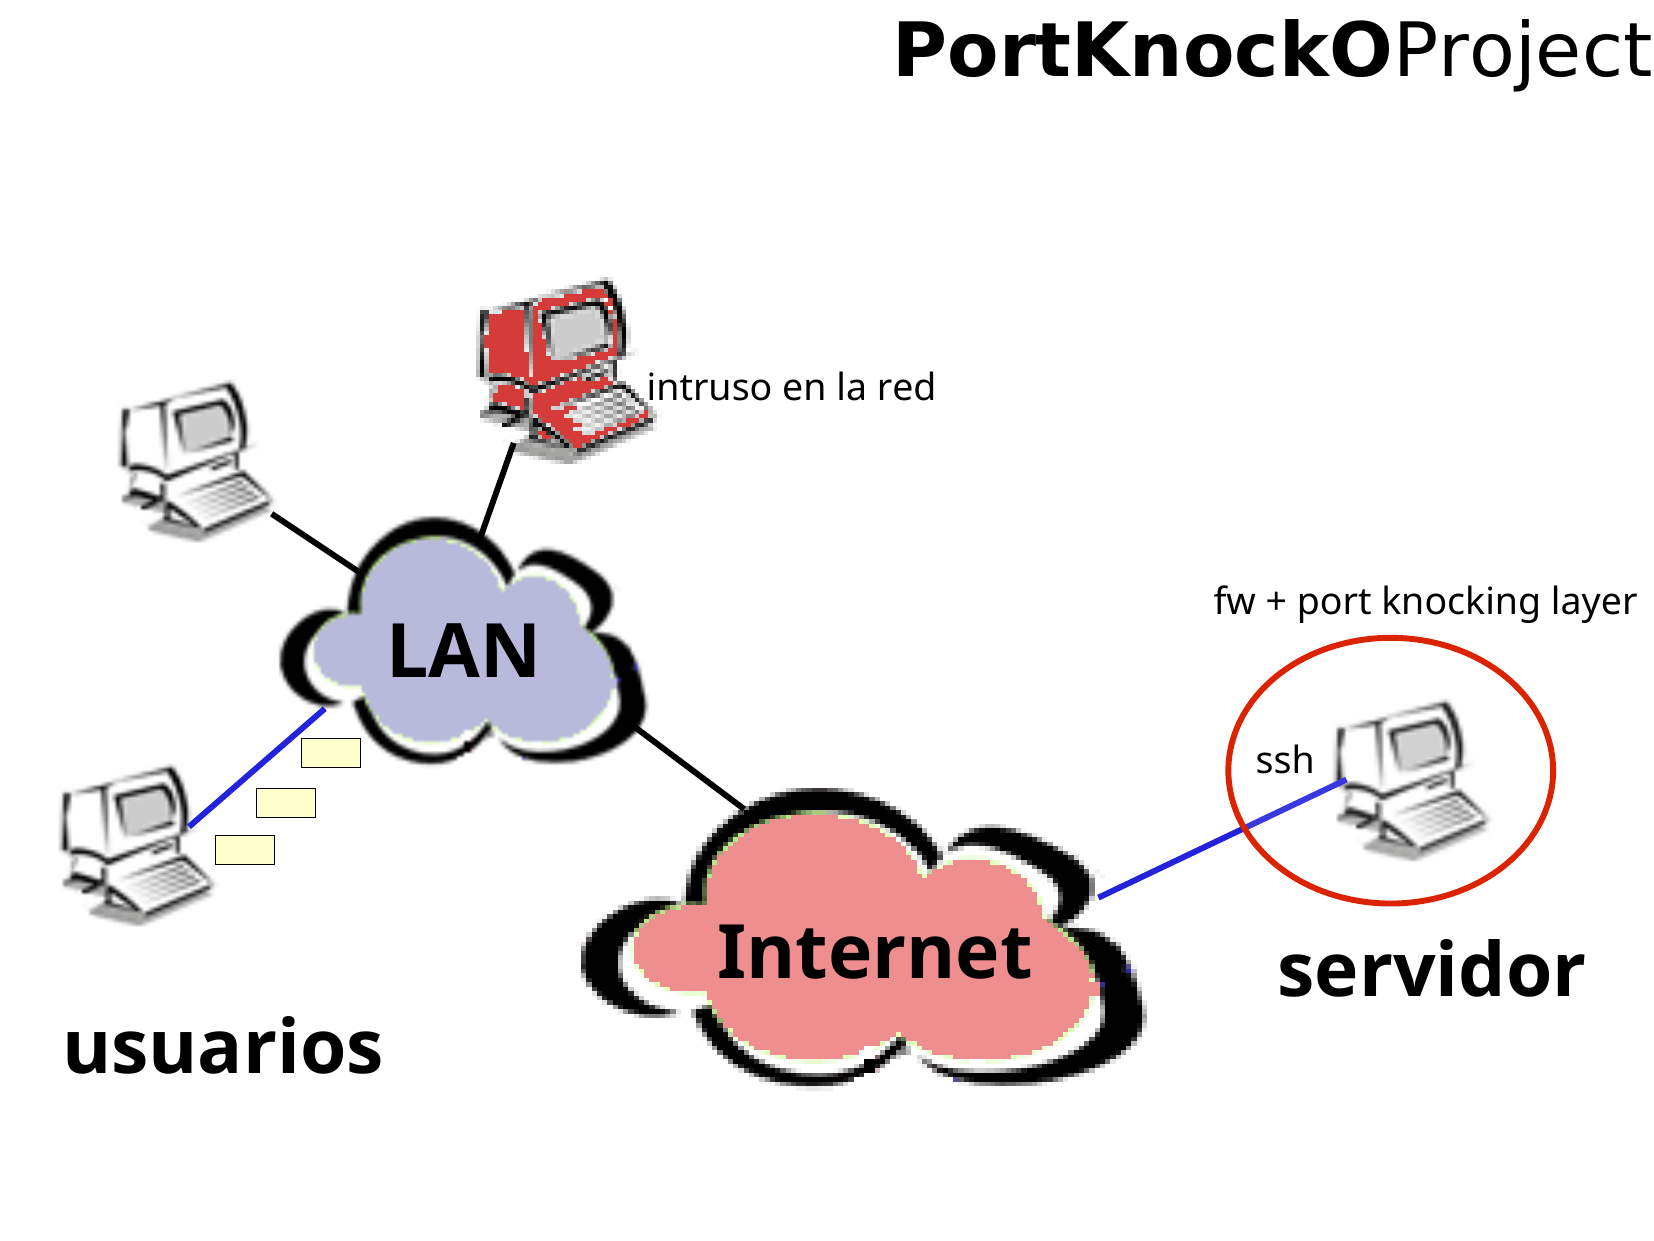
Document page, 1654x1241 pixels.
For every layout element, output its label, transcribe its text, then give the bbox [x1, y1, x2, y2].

picture [454, 265, 662, 473]
text_box [256, 788, 316, 818]
text_box [215, 835, 275, 865]
picture [101, 371, 1158, 1105]
text_box PortKnockOProject [878, 0, 1654, 103]
text_box LAN [371, 590, 556, 697]
text_box intruso en la red [631, 353, 930, 414]
text_box usuarios [47, 986, 390, 1094]
picture [42, 755, 219, 934]
text_box [301, 738, 361, 768]
text_box fw + port knocking layer [1198, 566, 1623, 627]
text_box ssh [1240, 726, 1329, 787]
text_box Internet [702, 891, 1008, 999]
text_box servidor [1262, 908, 1589, 1016]
text_box [1228, 637, 1554, 904]
